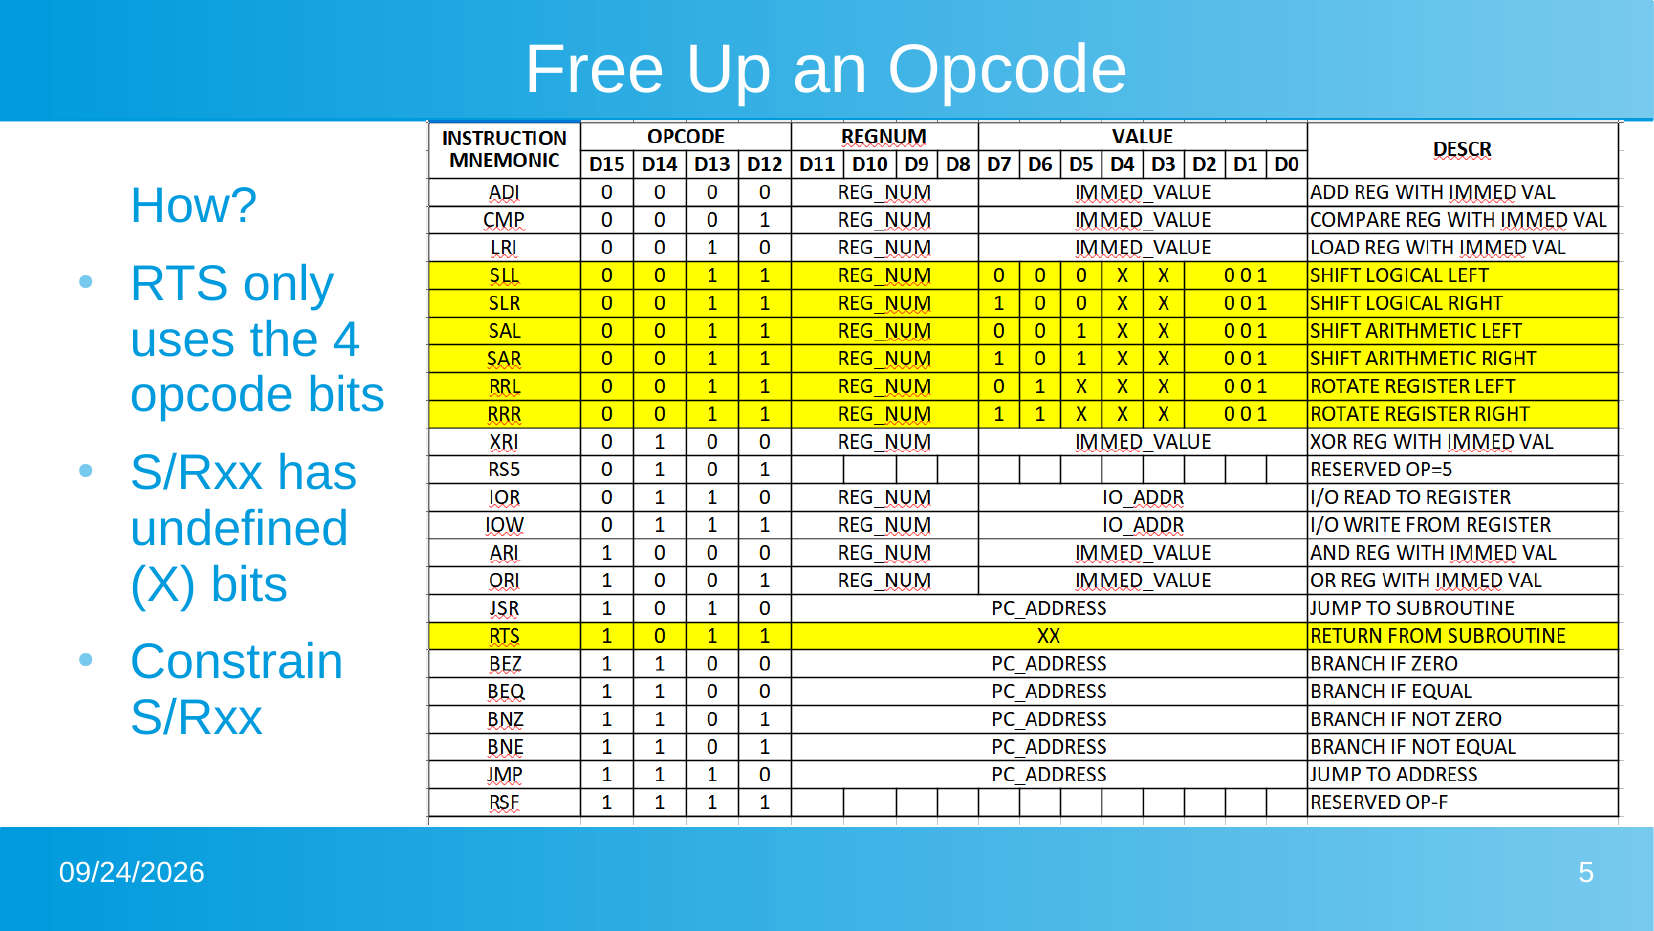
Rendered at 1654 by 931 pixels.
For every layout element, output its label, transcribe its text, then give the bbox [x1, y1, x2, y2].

title Free Up an Opcode [59, 29, 1595, 108]
list How? RTS only uses the 4 opcode bits S/Rxx has undefined (X) bits Constrain S/Rxx [59, 177, 427, 768]
picture [426, 121, 1624, 826]
